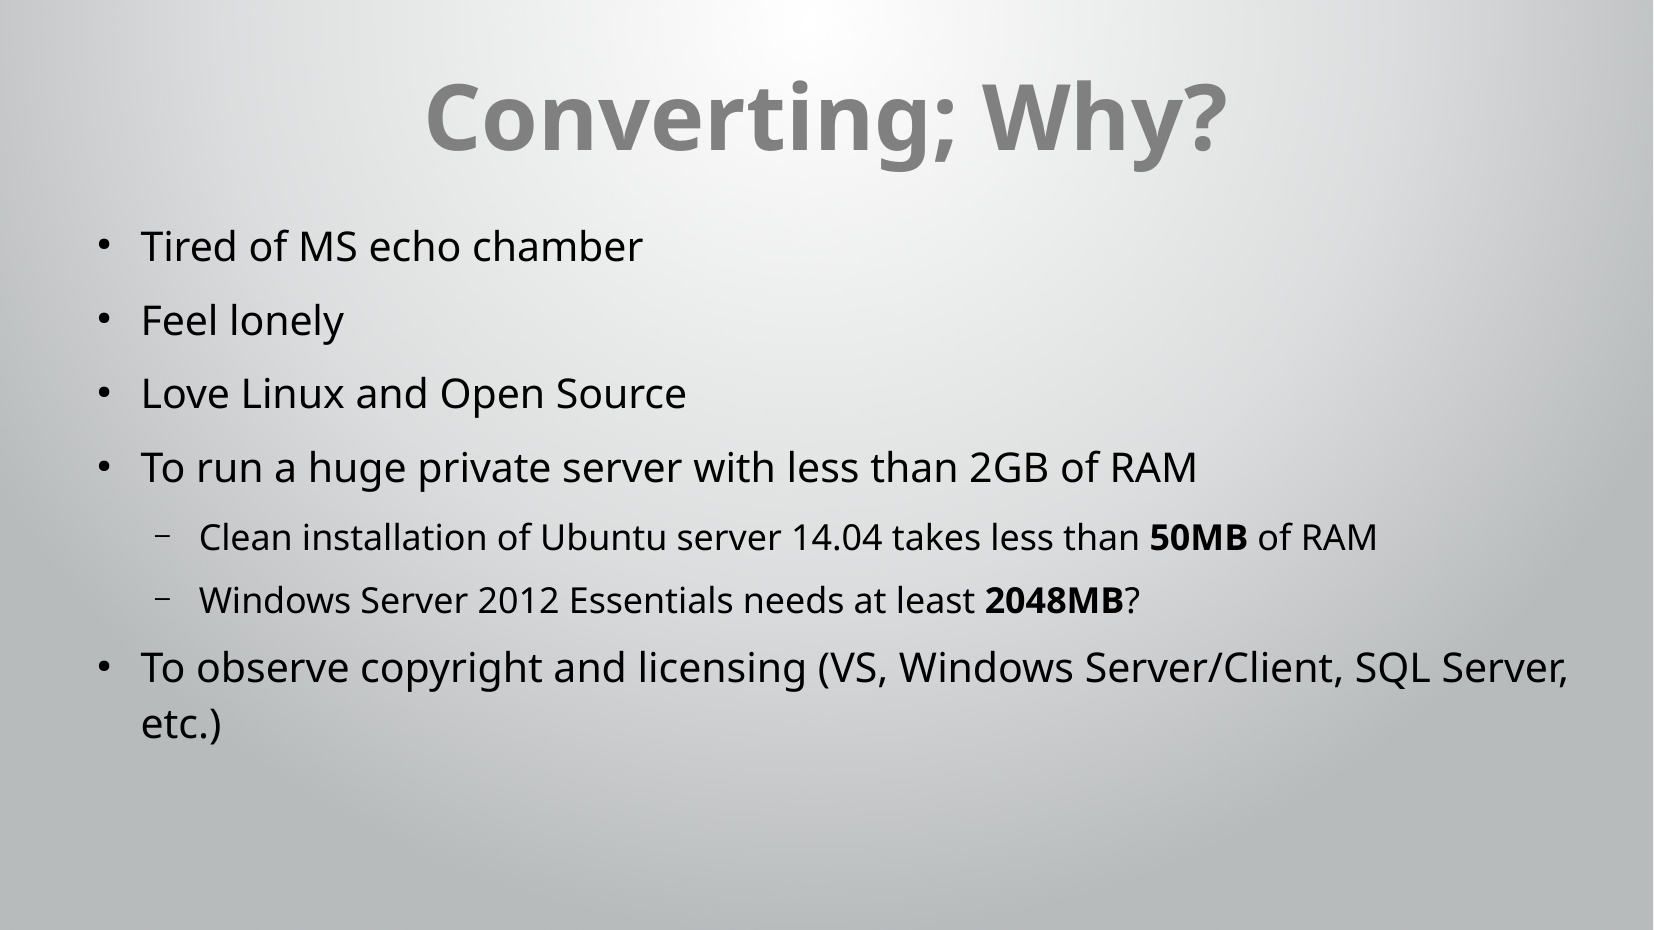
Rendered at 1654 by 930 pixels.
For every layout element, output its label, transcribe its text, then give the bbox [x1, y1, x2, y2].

picture [0, 0, 1654, 930]
title Converting; Why? [82, 36, 1571, 193]
list Tired of MS echo chamber Feel lonely Love Linux and Open Source To run a huge private server with less than 2GB of RAM Clean installation of Ubuntu server 14.04 takes less than 50MB of RAM Windows Server 2012 Essentials needs at least 2048MB? To observe copyright and licensing (VS, Windows Server/Client, SQL Server, etc.) [82, 217, 1571, 757]
